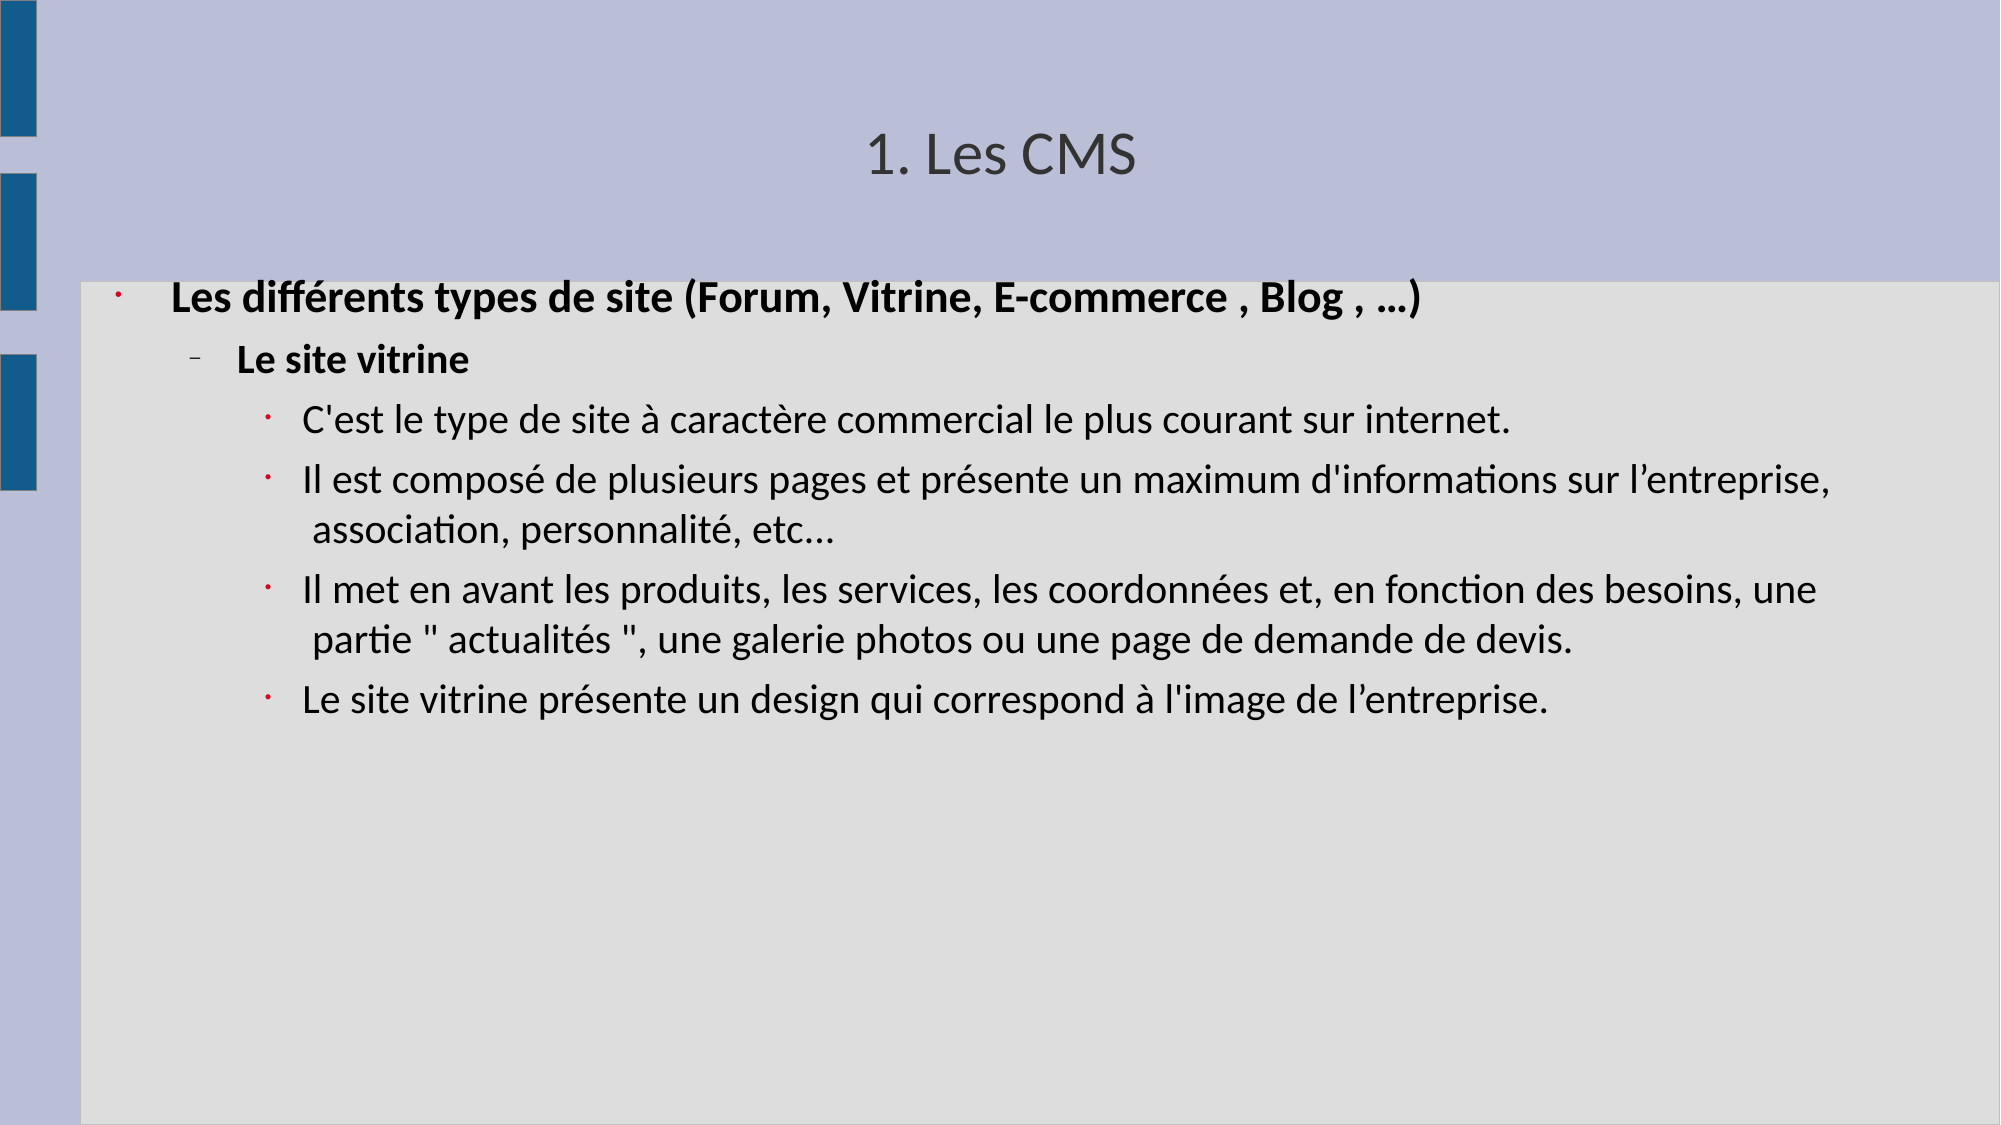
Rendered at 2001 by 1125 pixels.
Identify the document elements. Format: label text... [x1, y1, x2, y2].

text_box Les différents types de site (Forum, Vitrine, E-commerce , Blog , …) Le site vitrine C'est le type de site à caractère commercial le plus courant sur internet. Il est composé de plusieurs pages et présente un maximum d'informations sur l’entreprise, association, personnalité, etc... Il met en avant les produits, les services, les coordonnées et, en fonction des besoins, une partie " actualités ", une galerie photos ou une page de demande de devis. Le site vitrine présente un design qui correspond à l'image de l’entreprise. [112, 254, 1835, 723]
title 1. Les CMS [859, 109, 1141, 254]
